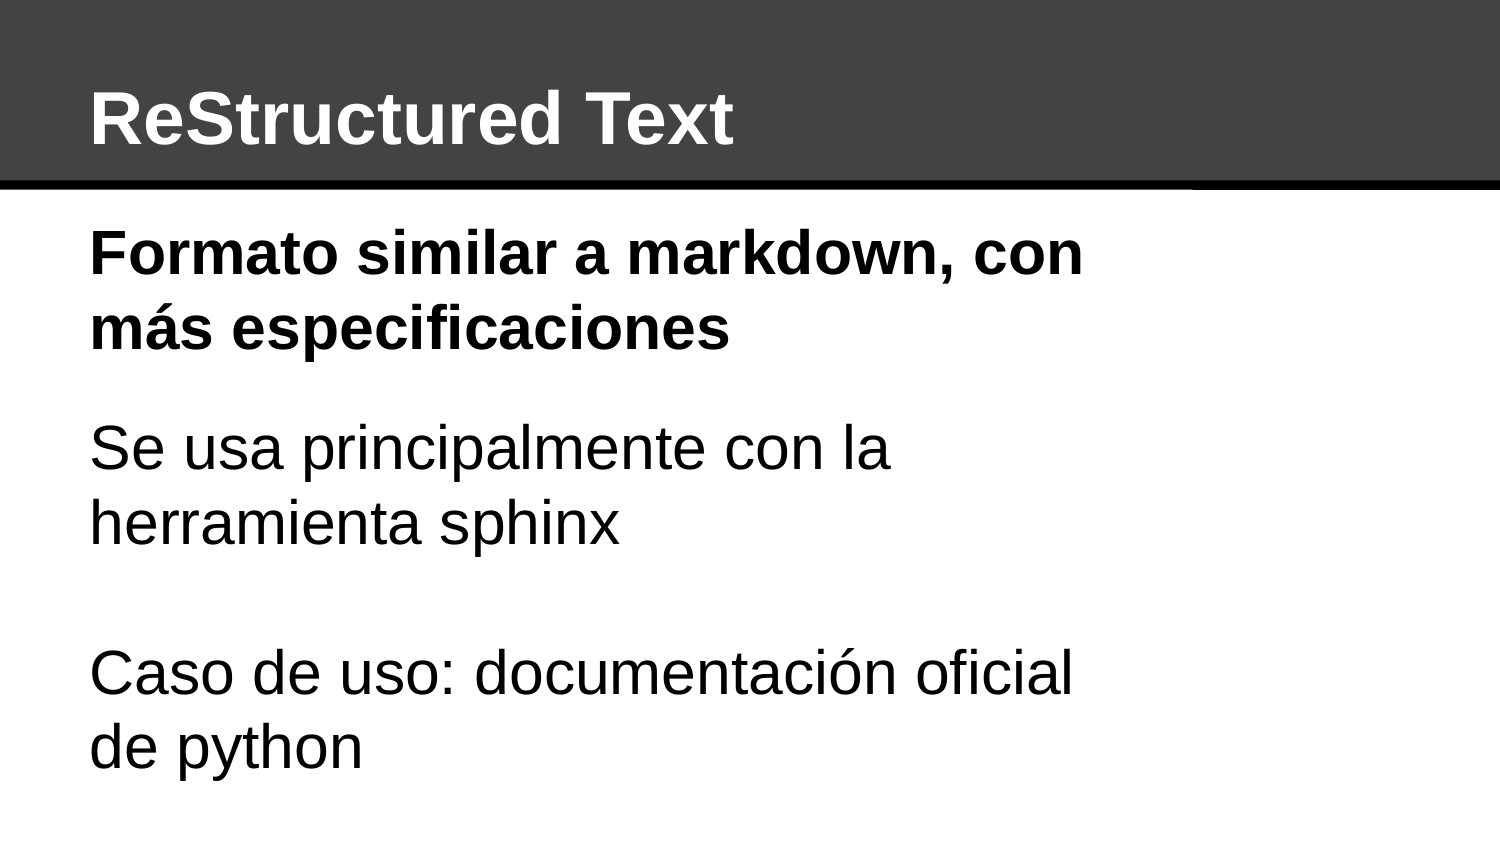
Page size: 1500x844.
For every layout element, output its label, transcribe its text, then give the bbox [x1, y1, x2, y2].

text_box ReStructured Text [74, 33, 1425, 175]
text_box Formato similar a markdown, con más especificaciones Se usa principalmente con la herramienta sphinx Caso de uso: documentación oficial de python [74, 196, 1158, 808]
